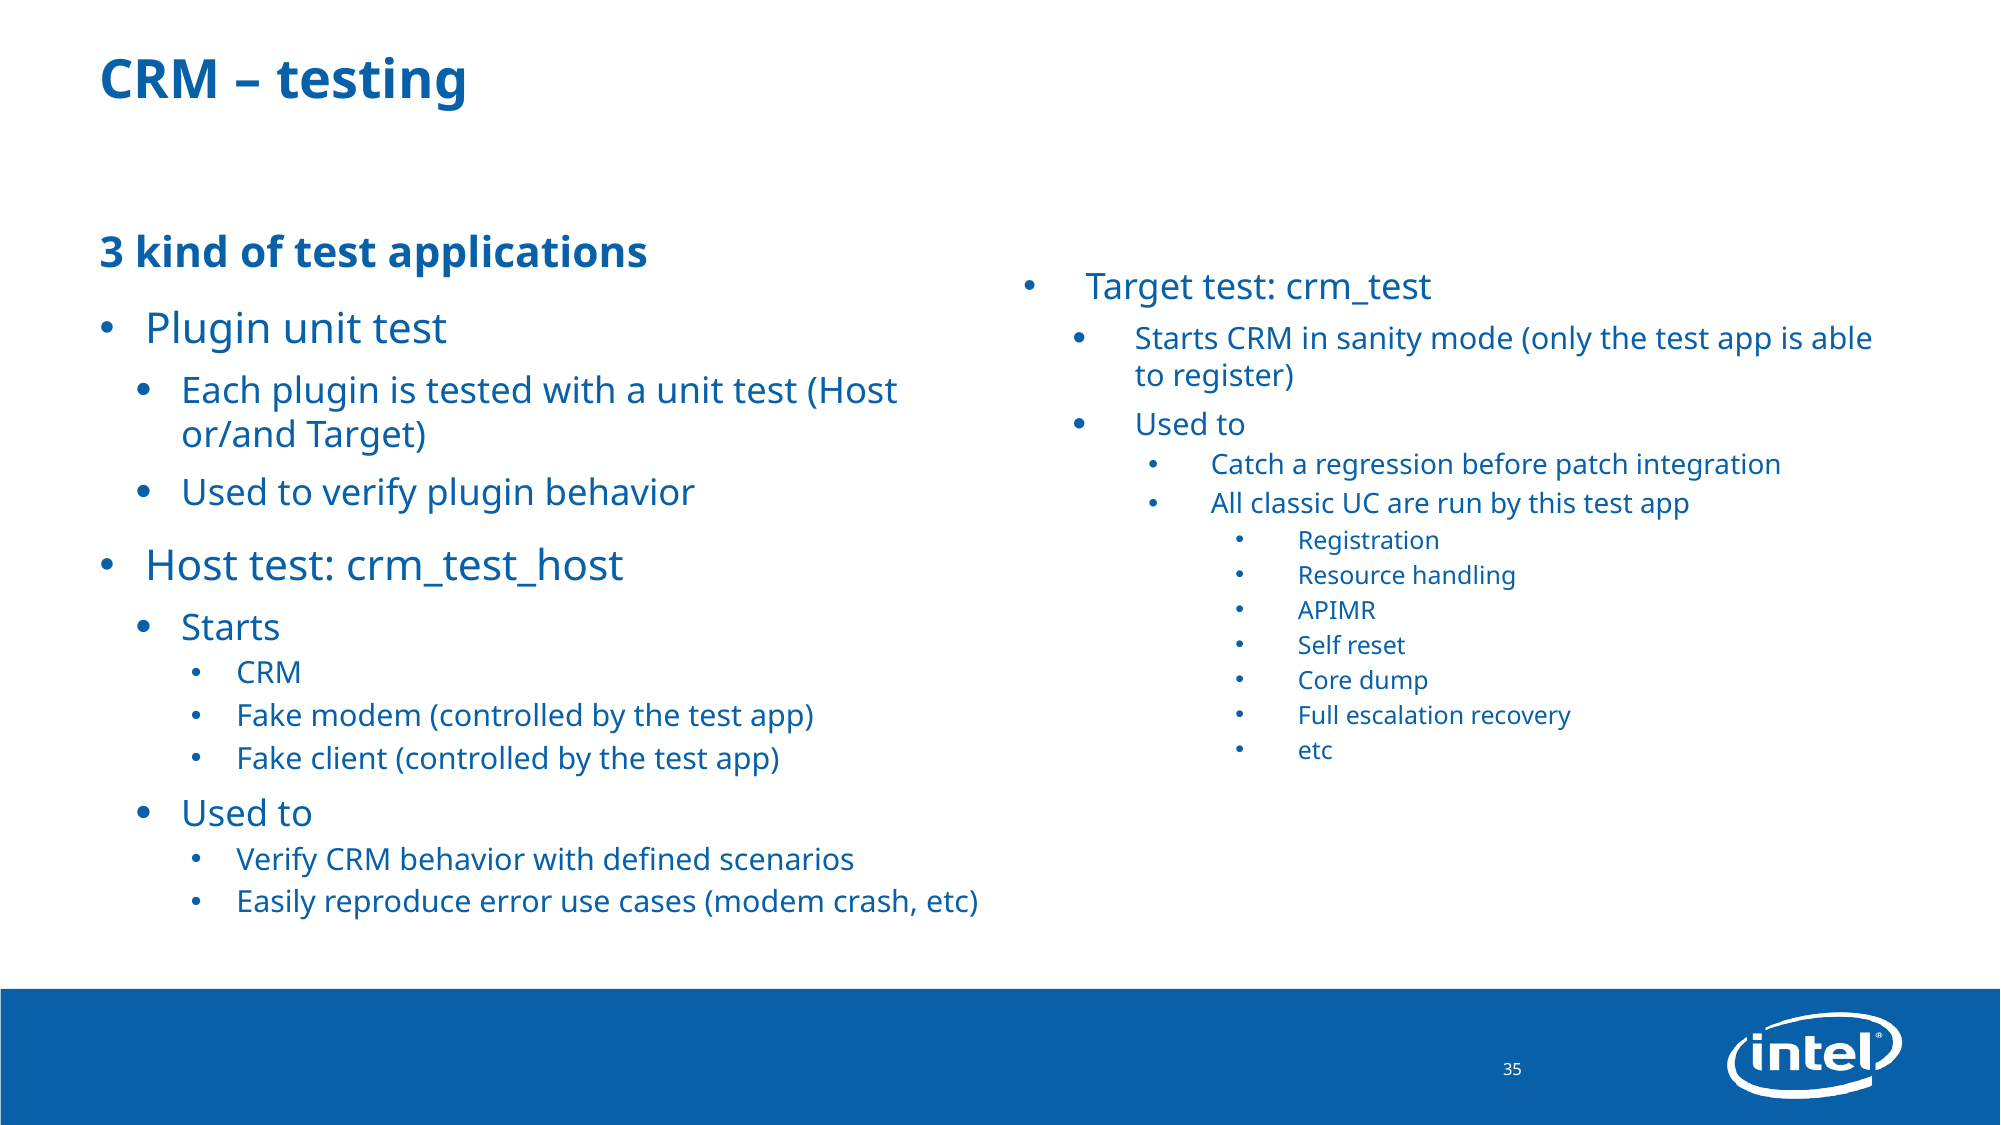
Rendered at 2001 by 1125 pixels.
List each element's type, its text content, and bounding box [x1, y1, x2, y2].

title CRM – testing [99, 44, 1902, 191]
slide_number <number> [1503, 1059, 1970, 1119]
list Target test: crm_test Starts CRM in sanity mode (only the test app is able to register) Used to Catch a regression before patch integration All classic UC are run by this test app Registration Resource handling APIMR Self reset Core dump Full escalation recovery etc [1023, 263, 1900, 1013]
picture [1725, 1011, 1904, 1059]
list 3 kind of test applications Plugin unit test Each plugin is tested with a unit test (Host or/and Target) Used to verify plugin behavior Host test: crm_test_host Starts CRM Fake modem (controlled by the test app) Fake client (controlled by the test app) Used to Verify CRM behavior with defined scenarios Easily reproduce error use cases (modem crash, etc) [99, 224, 984, 938]
